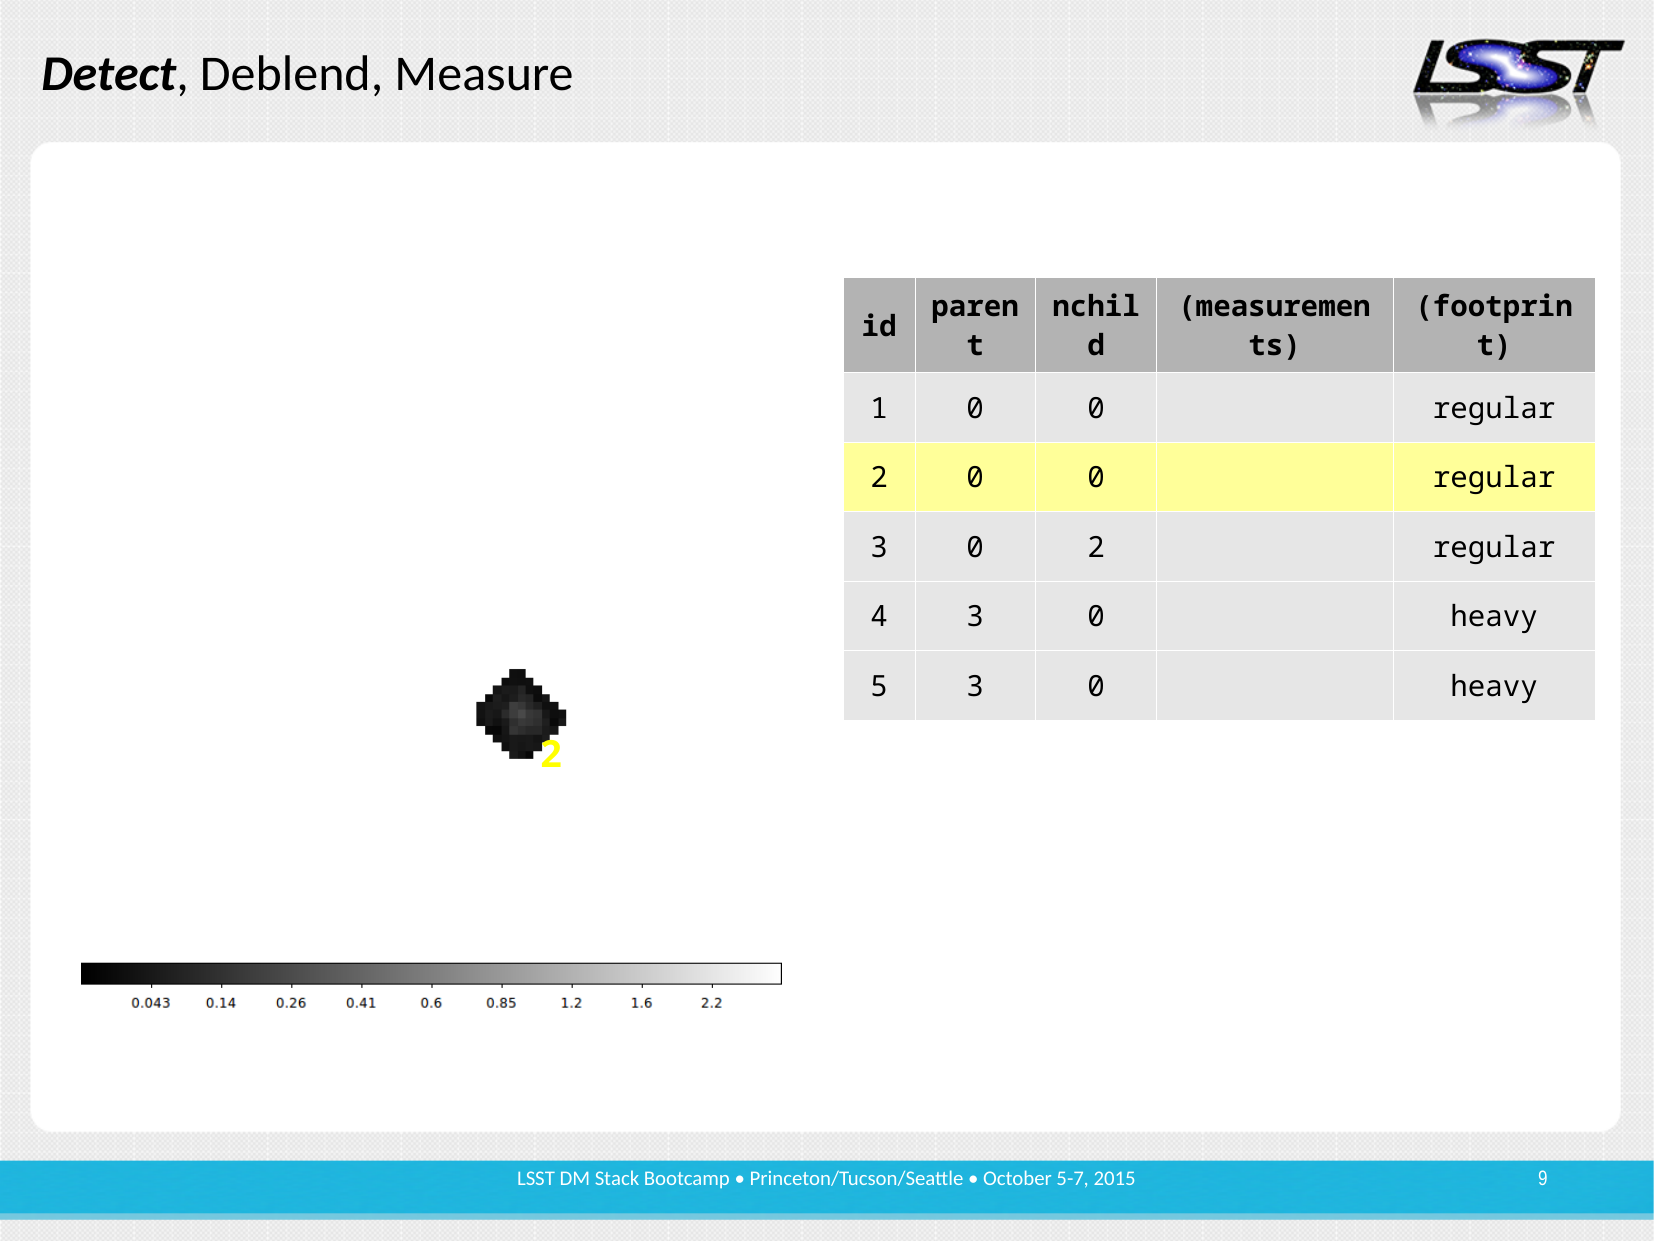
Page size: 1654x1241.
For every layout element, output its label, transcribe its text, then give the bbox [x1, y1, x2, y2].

table_cell 4 [844, 582, 915, 650]
table_cell 0 [1036, 651, 1156, 720]
table_cell regular [1394, 373, 1595, 442]
table_cell [1157, 582, 1393, 650]
table_header (footprint) [1394, 278, 1595, 372]
table_cell 3 [916, 582, 1035, 650]
table_header id [844, 278, 915, 372]
table_header parent [916, 278, 1035, 372]
table_cell 3 [916, 651, 1035, 720]
table_cell heavy [1394, 651, 1595, 720]
table_cell 2 [844, 443, 915, 511]
table_cell 0 [1036, 443, 1156, 511]
table_cell [1157, 443, 1393, 511]
table_cell 1 [844, 373, 915, 442]
table_cell 0 [916, 373, 1035, 442]
table_cell 0 [916, 443, 1035, 511]
table_cell [1157, 651, 1393, 720]
table_cell 0 [1036, 373, 1156, 442]
table_cell [1157, 373, 1393, 442]
table_header nchild [1036, 278, 1156, 372]
table_cell [1157, 512, 1393, 581]
table_header (measurements) [1157, 278, 1393, 372]
table_cell regular [1394, 443, 1595, 511]
table_cell heavy [1394, 582, 1595, 650]
table_cell 5 [844, 651, 915, 720]
table_cell 0 [1036, 582, 1156, 650]
table_cell 2 [1036, 512, 1156, 581]
picture [0, 0, 1654, 1241]
table_cell 3 [844, 512, 915, 581]
table_cell regular [1394, 512, 1595, 581]
text_box 2 [525, 720, 574, 773]
table_cell 0 [916, 512, 1035, 581]
title Detect, Deblend, Measure [41, 27, 1161, 129]
